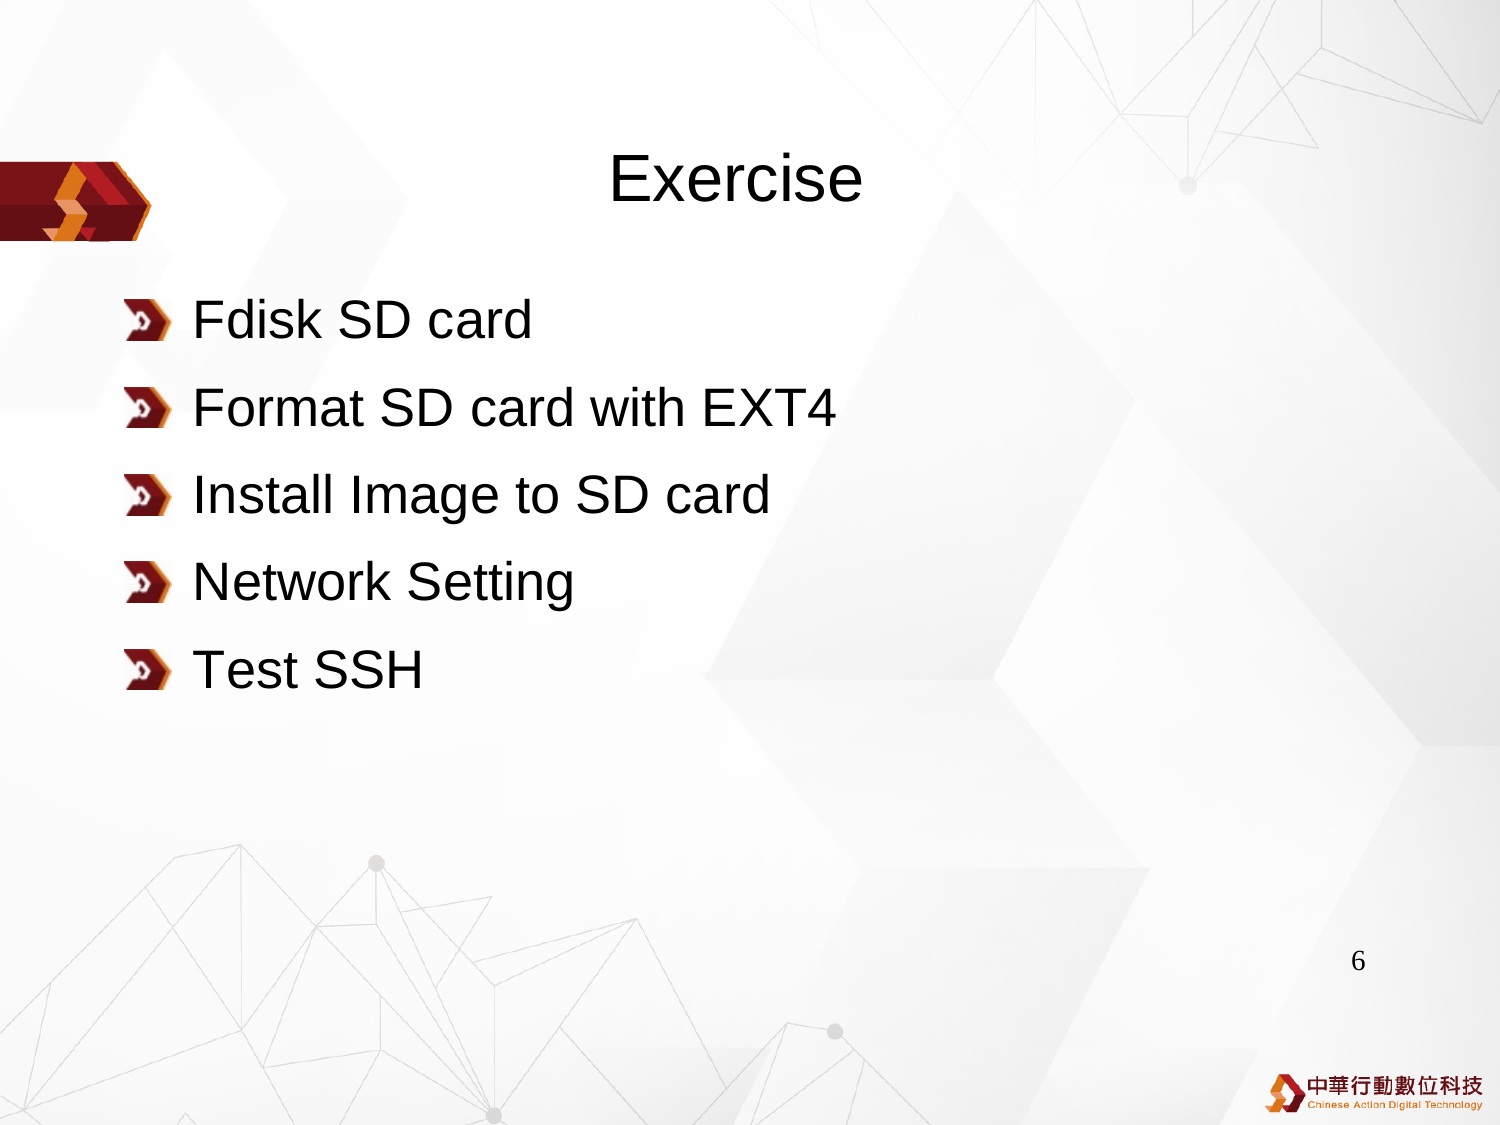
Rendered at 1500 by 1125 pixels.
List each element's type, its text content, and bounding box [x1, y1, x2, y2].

picture [0, 0, 1500, 1125]
list Fdisk SD card Format SD card with EXT4 Install Image to SD card Network Setting Test SSH [107, 290, 1425, 943]
title Exercise [107, 101, 1367, 255]
